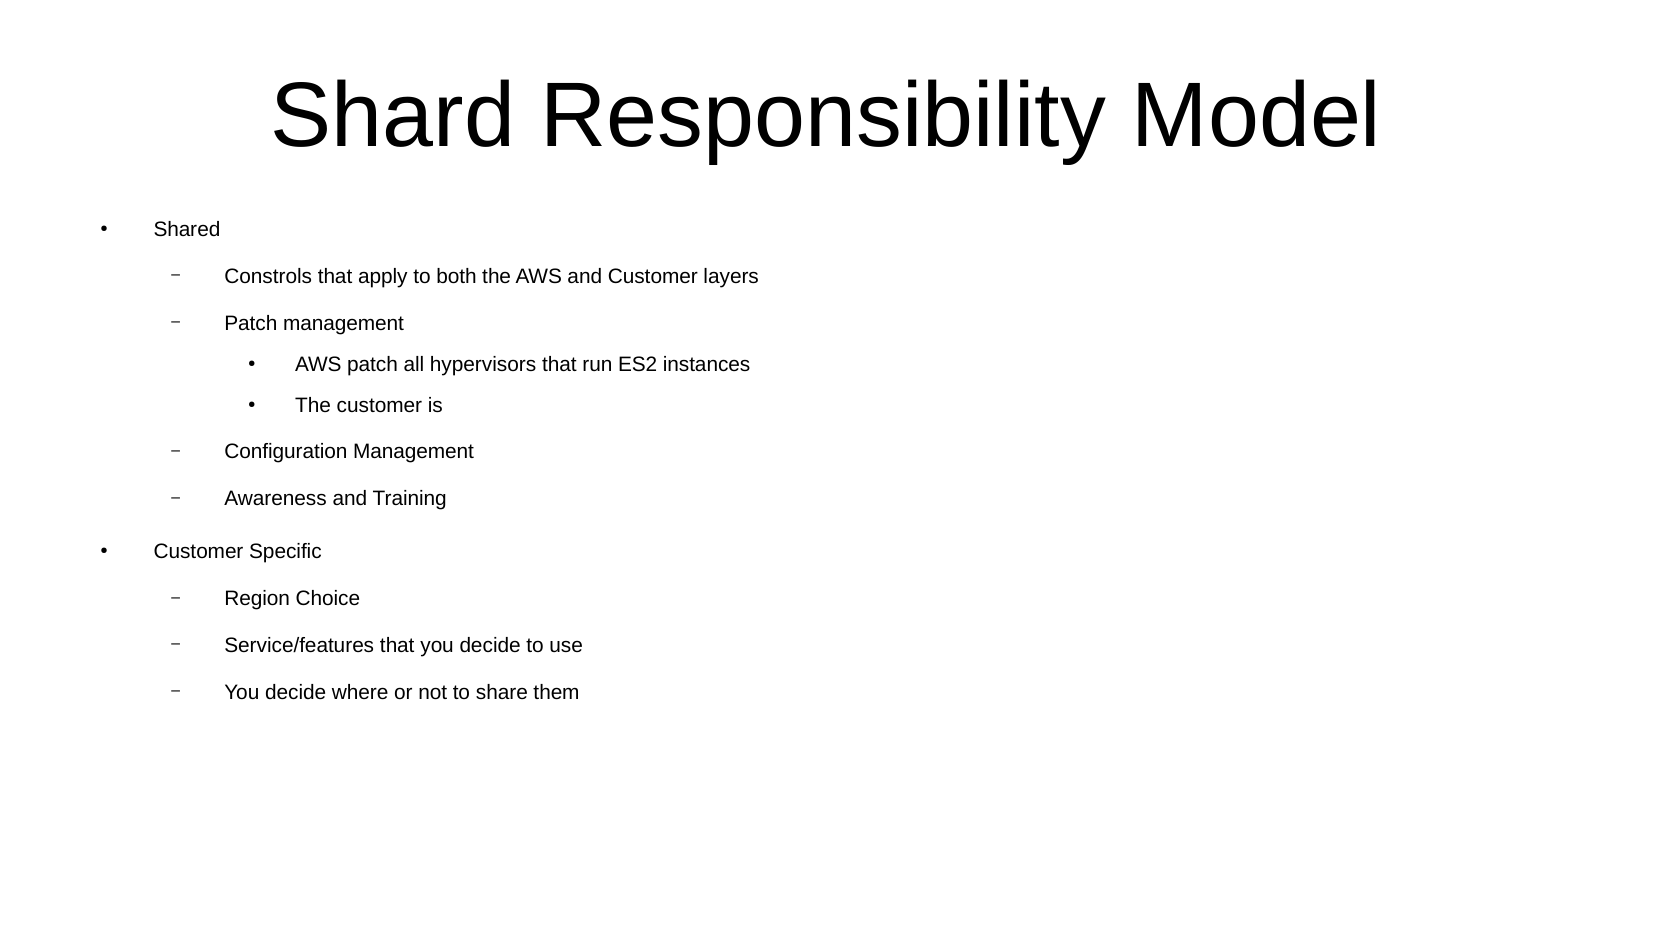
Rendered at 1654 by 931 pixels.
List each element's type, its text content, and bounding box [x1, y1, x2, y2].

title Shard Responsibility Model [82, 37, 1571, 193]
list Shared Constrols that apply to both the AWS and Customer layers Patch management AWS patch all hypervisors that run ES2 instances The customer is Configuration Management Awareness and Training Customer Specific Region Choice Service/features that you decide to use You decide where or not to share them [82, 217, 1636, 901]
